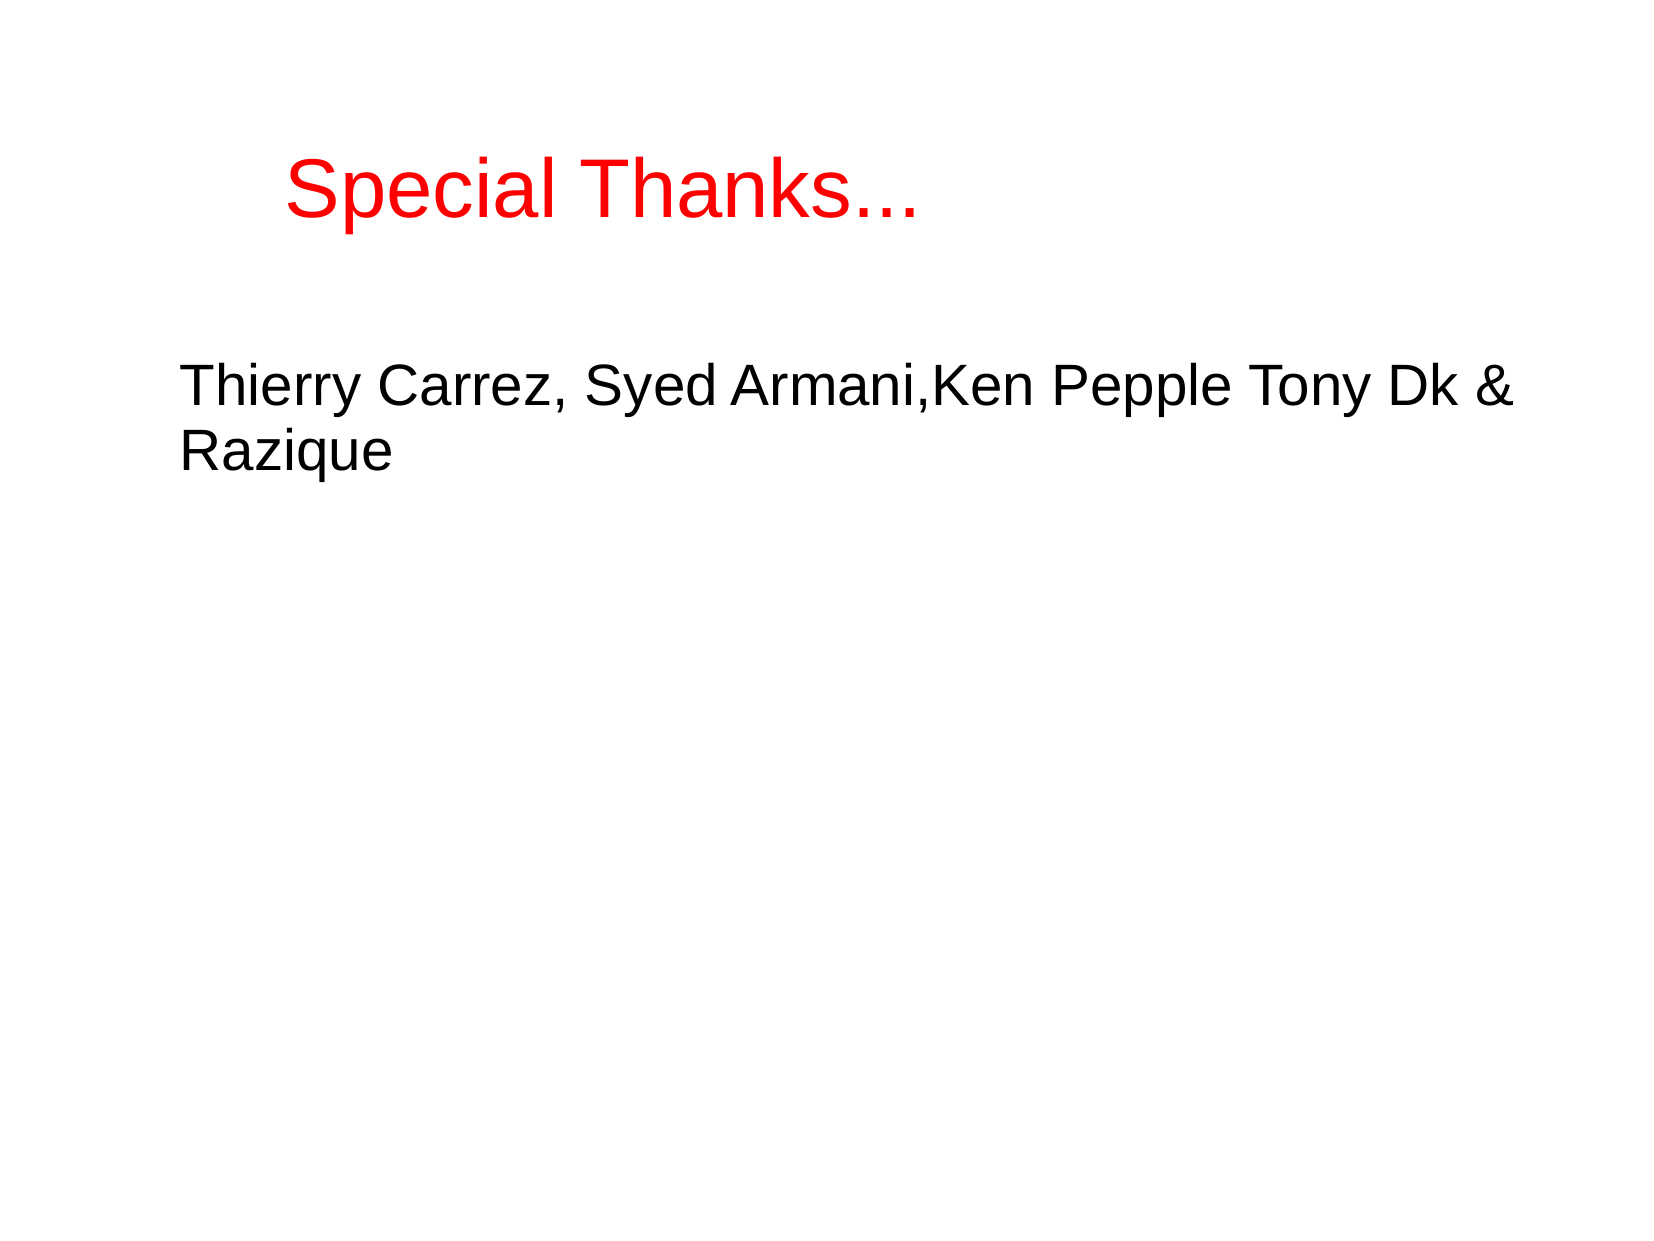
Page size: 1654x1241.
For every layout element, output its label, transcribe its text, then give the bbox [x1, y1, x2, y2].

text_box Special Thanks... [270, 135, 938, 243]
text_box Thierry Carrez, Syed Armani,Ken Pepple Tony Dk & Razique [165, 345, 1611, 490]
